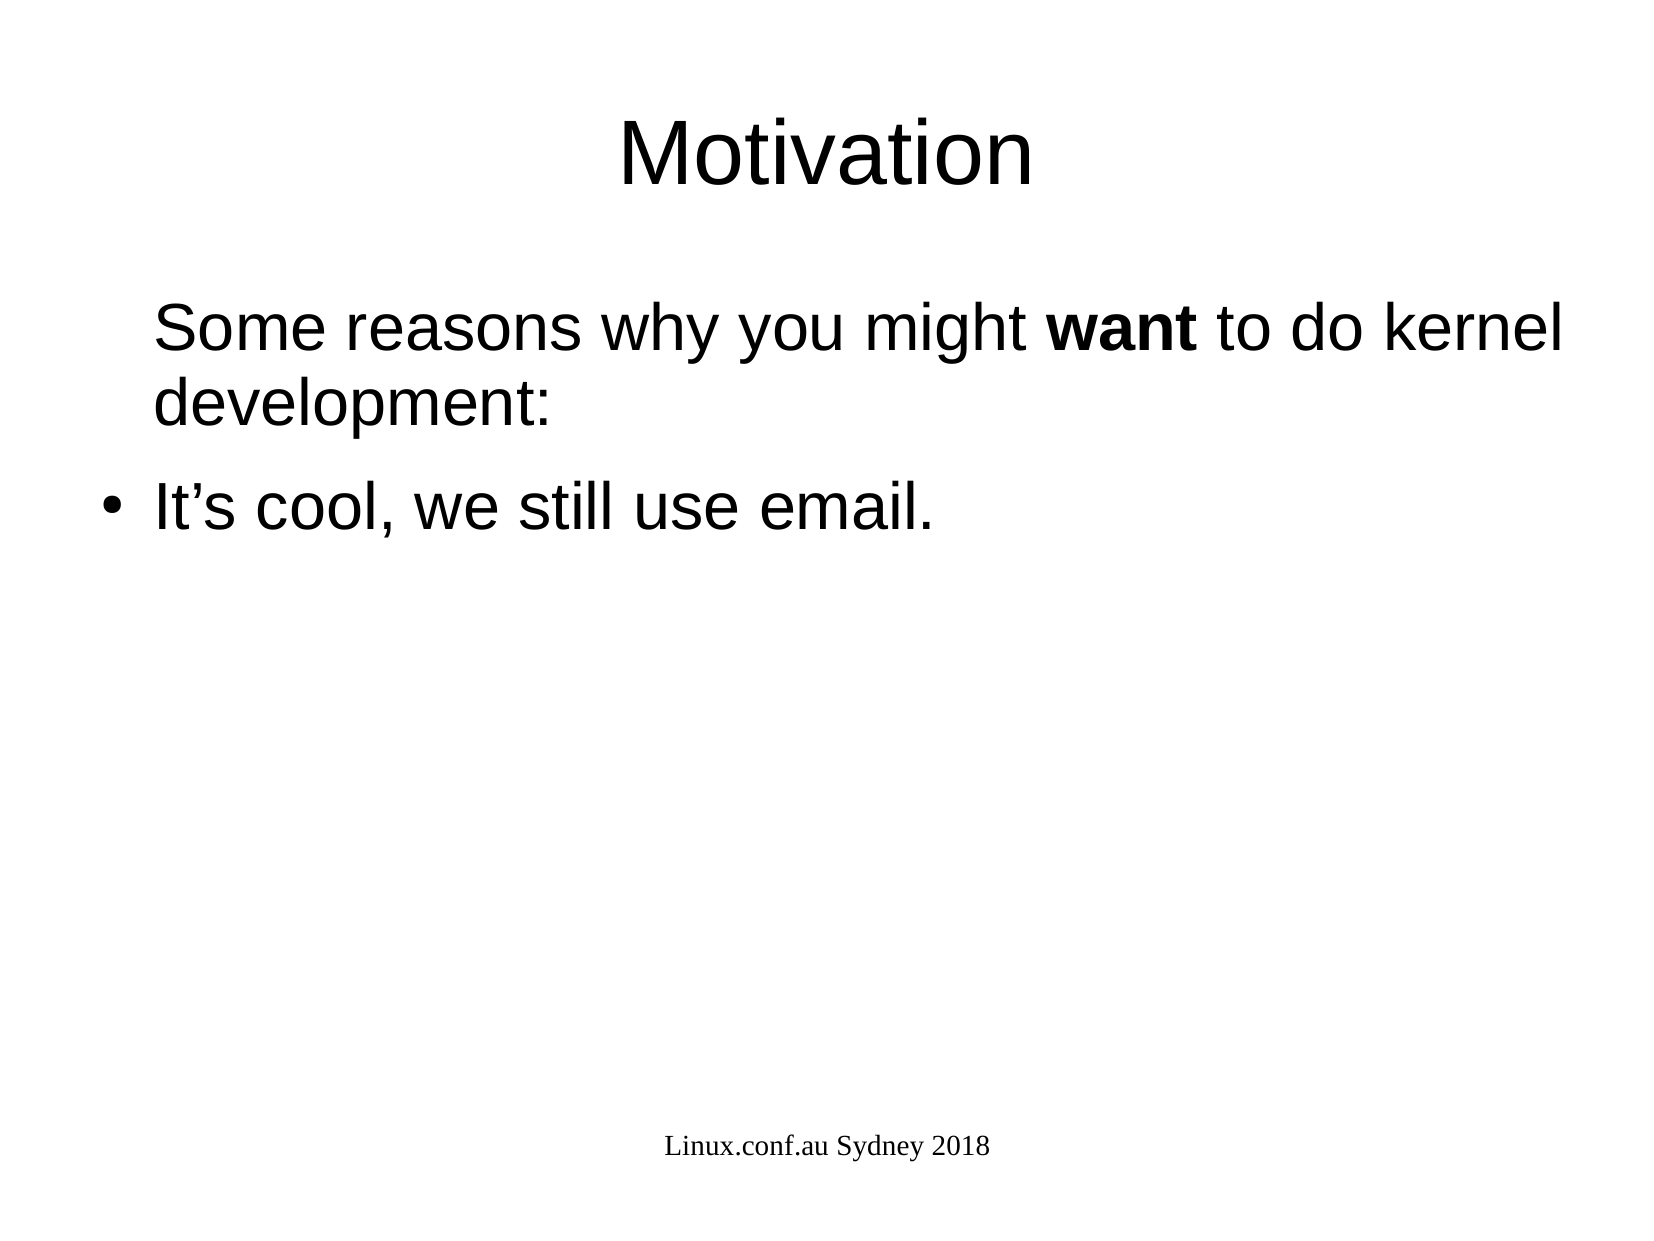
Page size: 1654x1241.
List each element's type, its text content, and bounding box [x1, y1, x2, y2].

list Some reasons why you might want to do kernel development: It’s cool, we still use email. [82, 290, 1571, 1010]
title Motivation [82, 49, 1571, 257]
